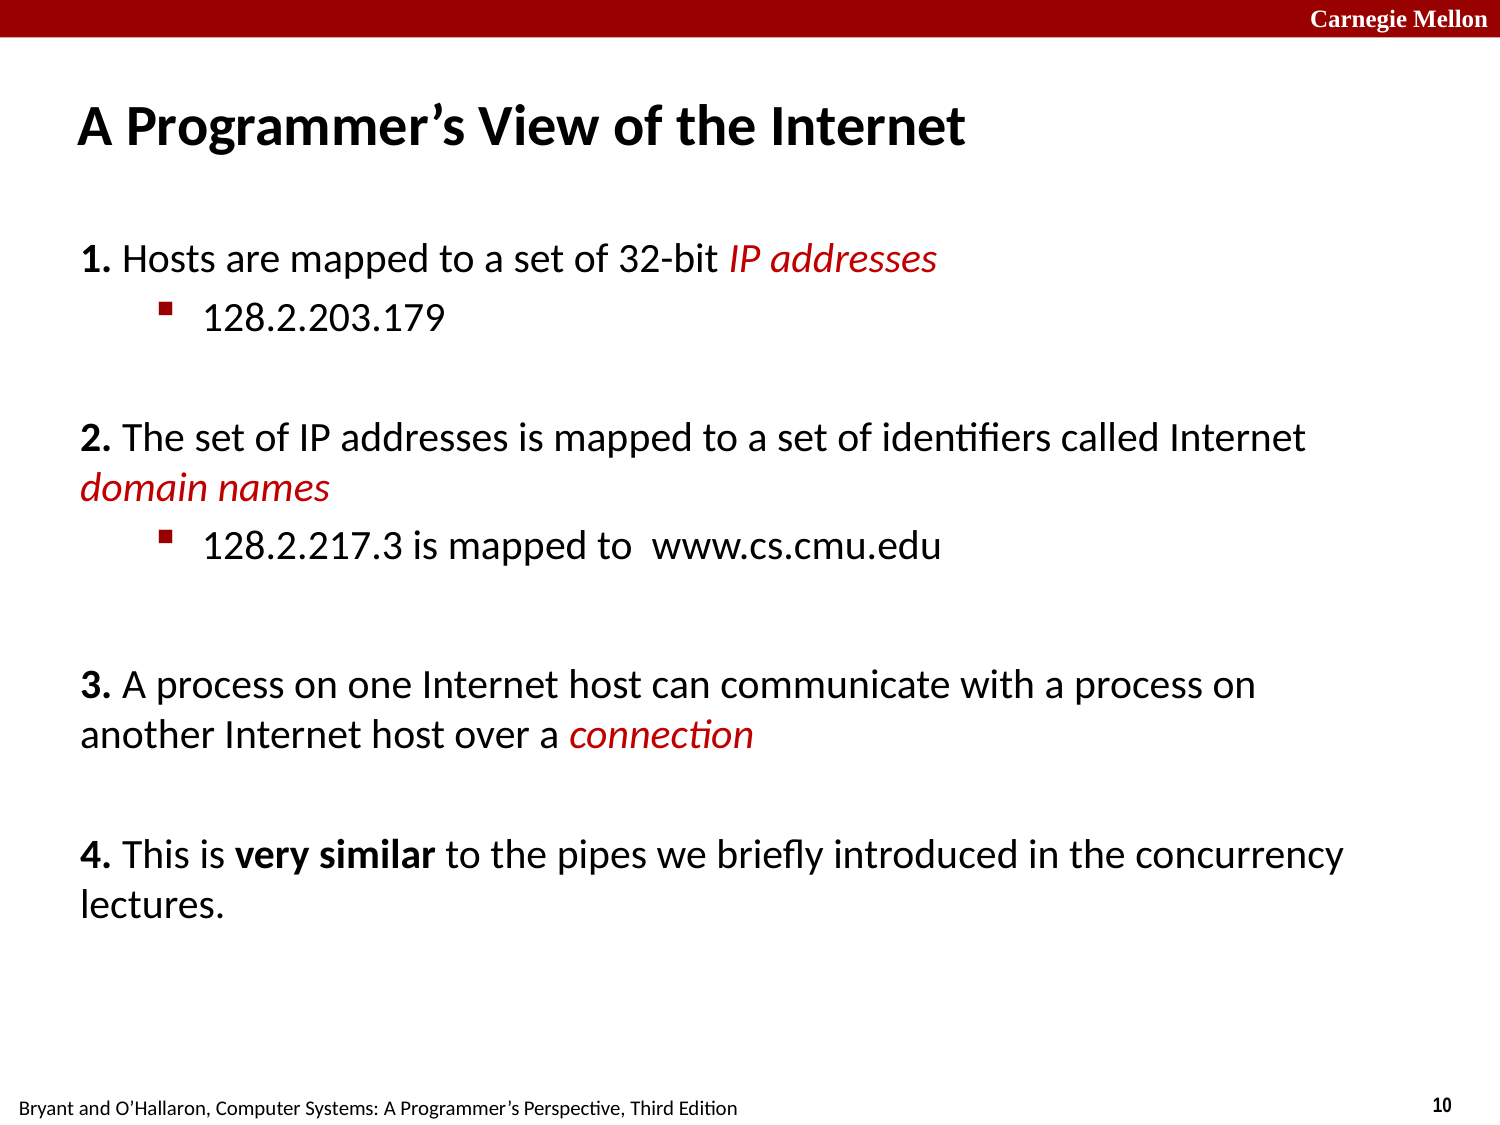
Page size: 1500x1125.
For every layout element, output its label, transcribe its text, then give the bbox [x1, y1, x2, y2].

list 1. Hosts are mapped to a set of 32-bit IP addresses 128.2.203.179 2. The set of IP addresses is mapped to a set of identifiers called Internet domain names 128.2.217.3 is mapped to www.cs.cmu.edu 3. A process on one Internet host can communicate with a process on another Internet host over a connection 4. This is very similar to the pipes we briefly introduced in the concurrency lectures. [65, 223, 1361, 1040]
title A Programmer’s View of the Internet [62, 75, 1438, 169]
